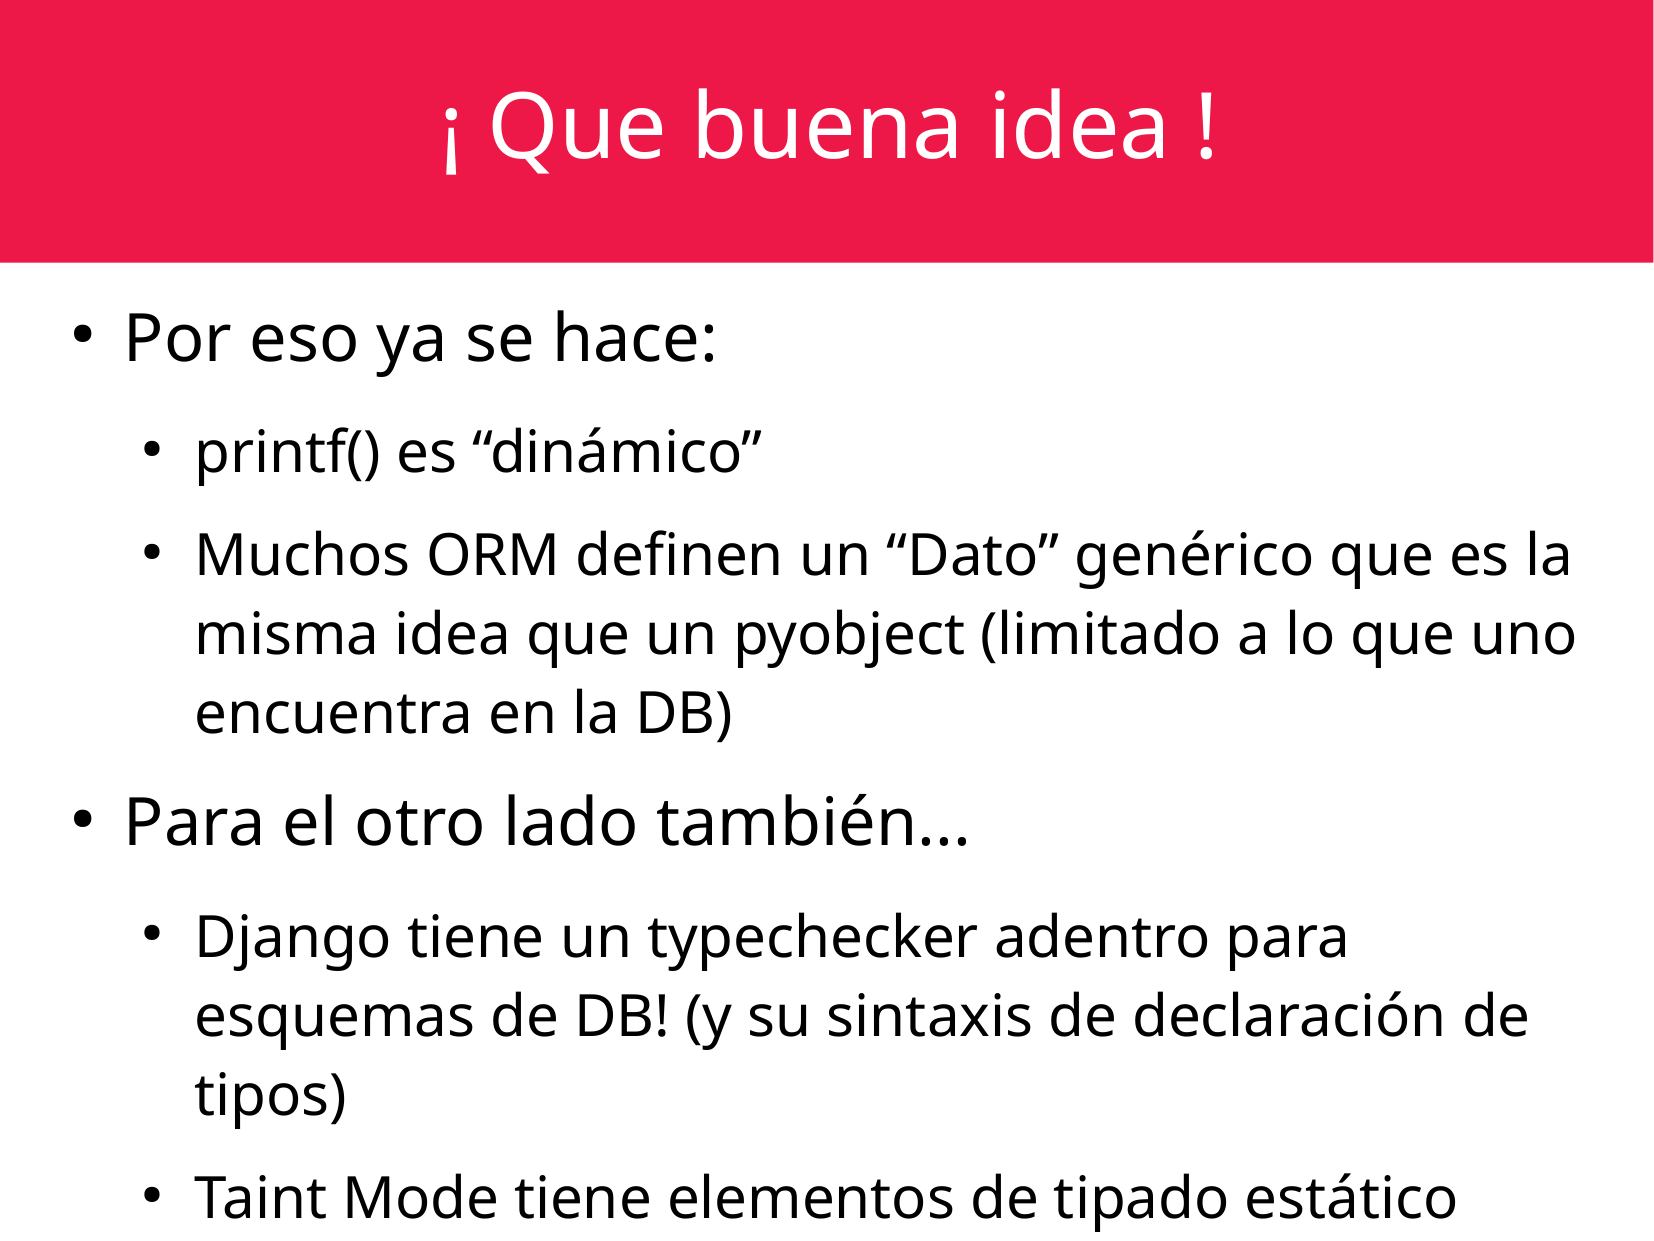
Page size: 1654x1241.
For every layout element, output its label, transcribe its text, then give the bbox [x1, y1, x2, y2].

title ¡ Que buena idea ! [47, 27, 1613, 220]
list Por eso ya se hace: printf() es “dinámico” Muchos ORM definen un “Dato” genérico que es la misma idea que un pyobject (limitado a lo que uno encuentra en la DB) Para el otro lado también... Django tiene un typechecker adentro para esquemas de DB! (y su sintaxis de declaración de tipos) Taint Mode tiene elementos de tipado estático [53, 290, 1613, 1241]
